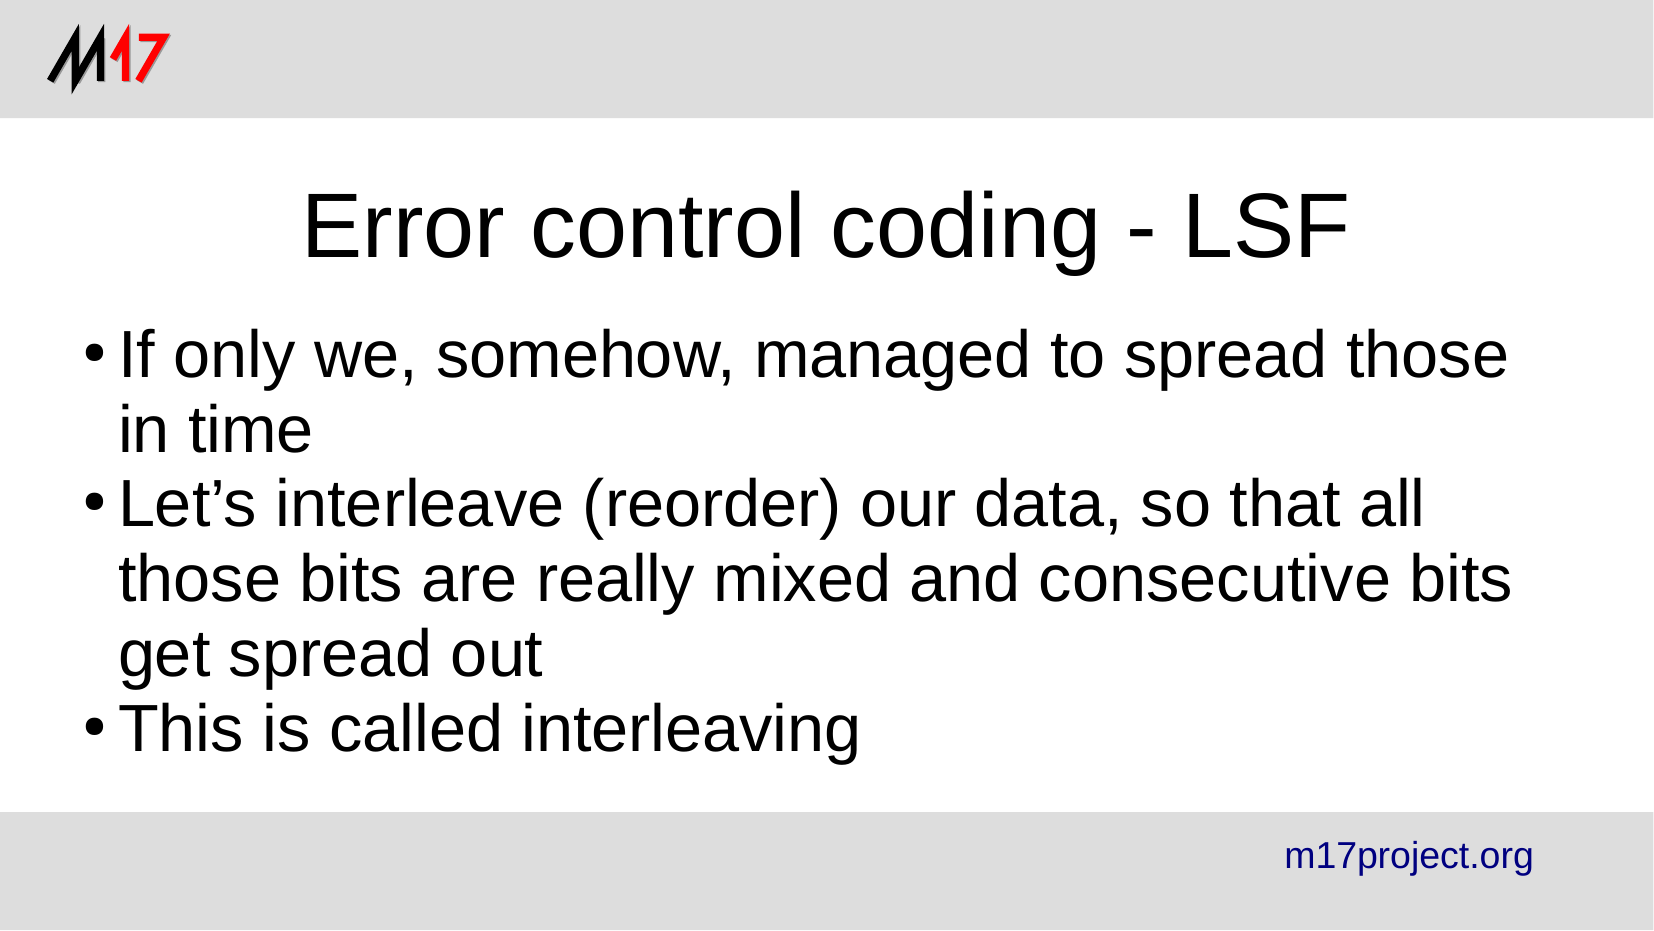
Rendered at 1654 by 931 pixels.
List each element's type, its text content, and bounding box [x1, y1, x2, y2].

picture [39, 16, 178, 102]
text_box [0, 0, 1654, 119]
text_box m17project.org [1269, 826, 1654, 897]
title Error control coding - LSF [82, 147, 1571, 303]
subtitle If only we, somehow, managed to spread those in time Let’s interleave (reorder) our data, so that all those bits are really mixed and consecutive bits get spread out This is called interleaving [82, 316, 1571, 812]
text_box [0, 812, 1654, 931]
